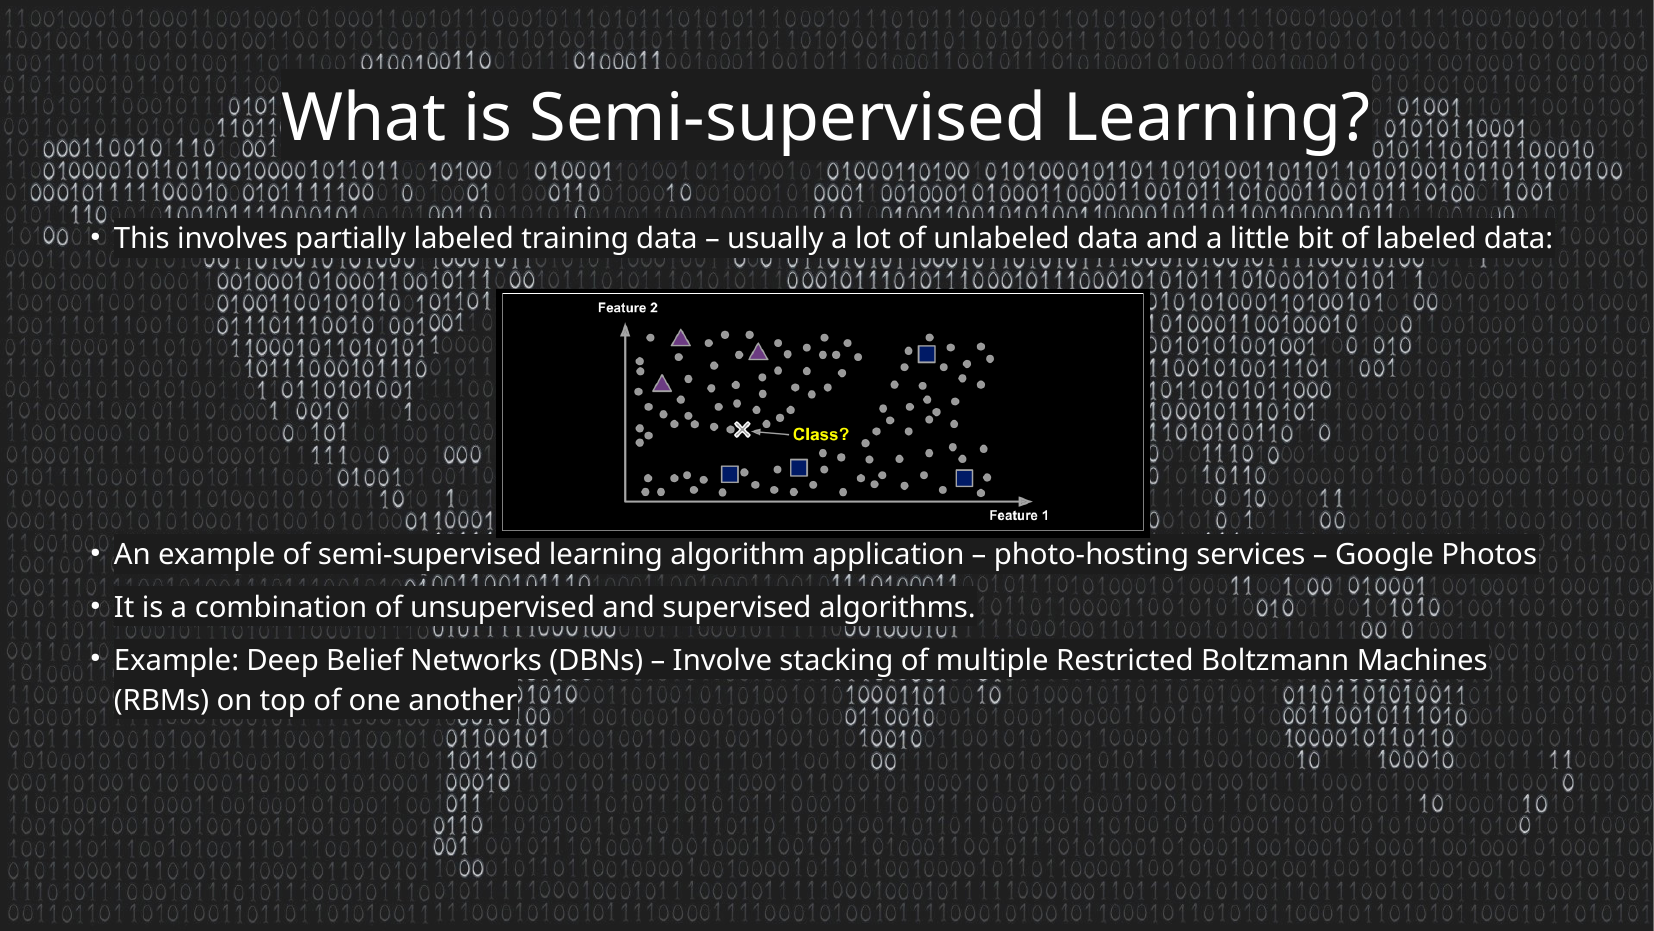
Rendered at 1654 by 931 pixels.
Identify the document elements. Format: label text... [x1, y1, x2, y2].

list This involves partially labeled training data – usually a lot of unlabeled data and a little bit of labeled data: An example of semi-supervised learning algorithm application – photo-hosting services – Google Photos It is a combination of unsupervised and supervised algorithms. Example: Deep Belief Networks (DBNs) – Involve stacking of multiple Restricted Boltzmann Machines (RBMs) on top of one another [82, 217, 1571, 758]
title What is Semi-supervised Learning? [82, 37, 1571, 193]
picture [0, 0, 1654, 931]
